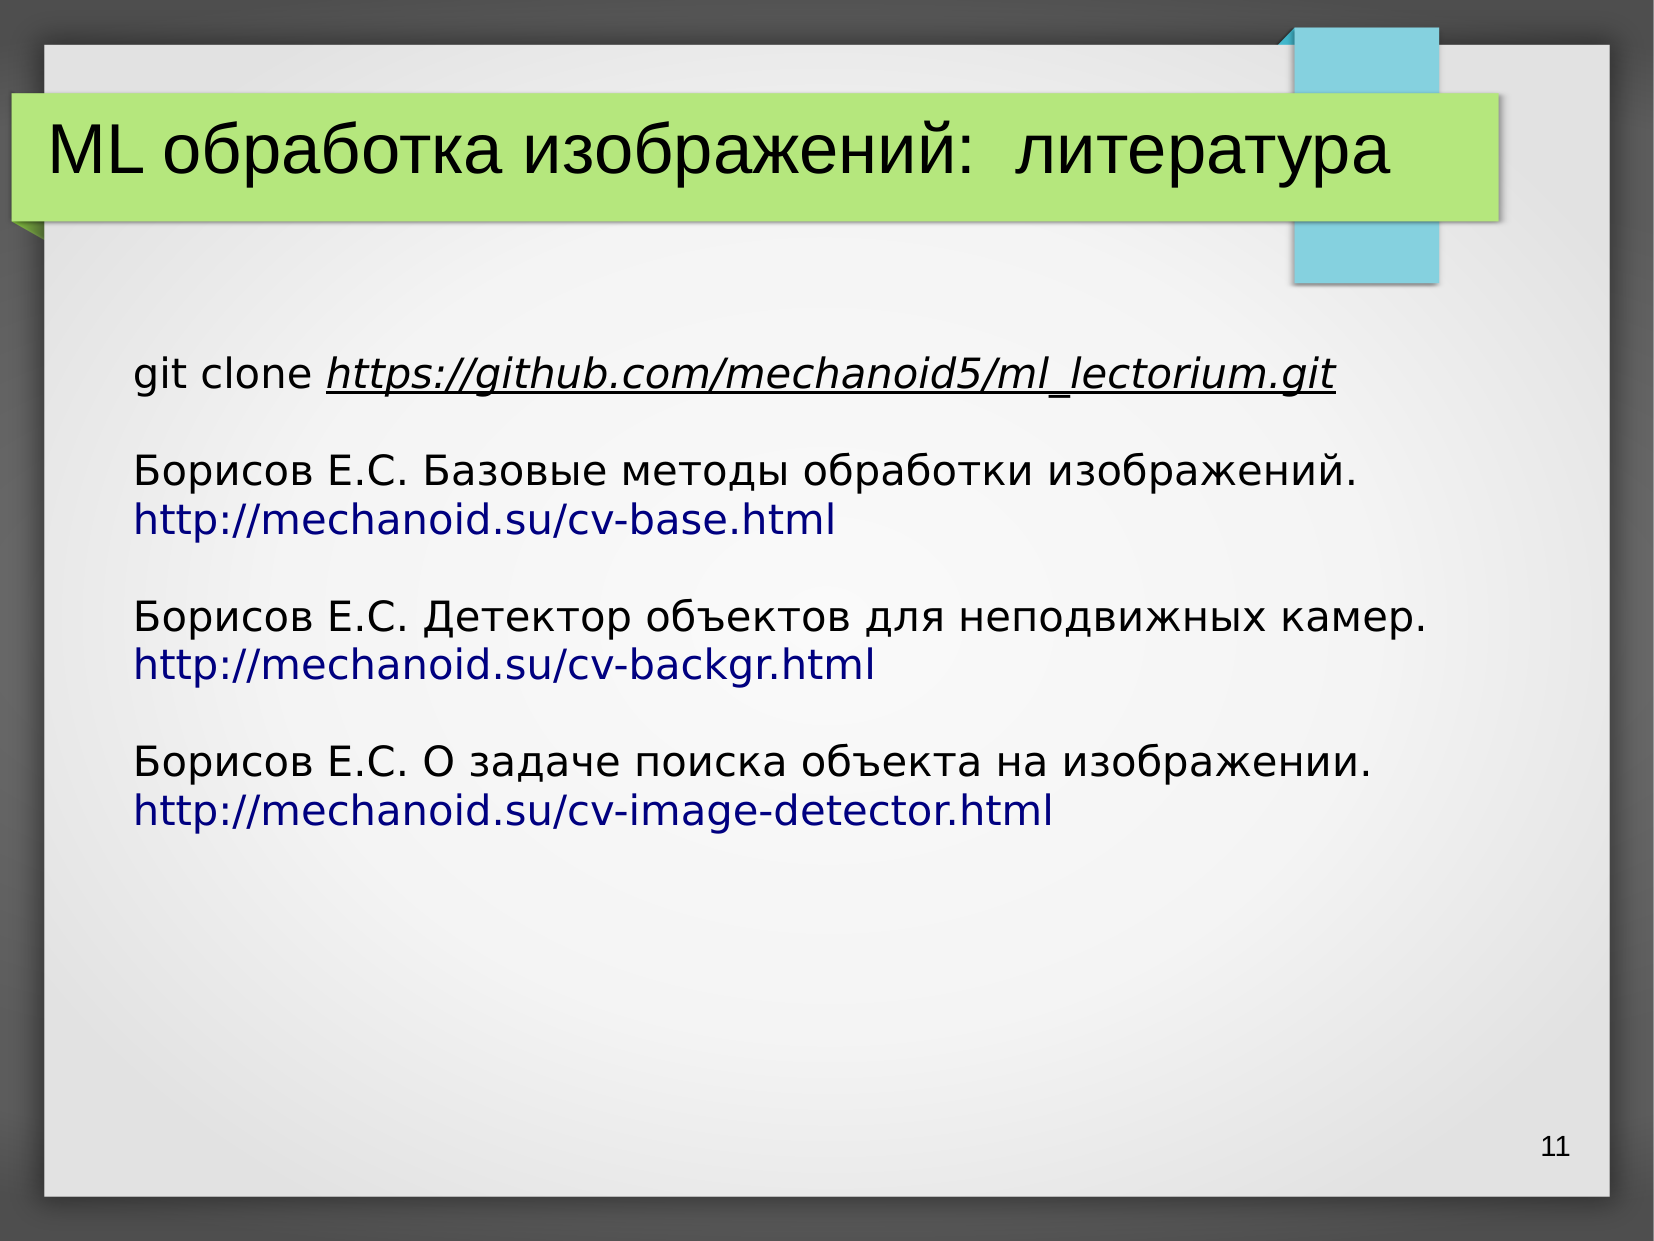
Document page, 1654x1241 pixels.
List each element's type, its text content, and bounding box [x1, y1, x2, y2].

title ML обработка изображений: литература [47, 96, 1536, 201]
text_box git clone https://github.com/mechanoid5/ml_lectorium.git Борисов Е.С. Базовые методы обработки изображений. http://mechanoid.su/cv-base.html Борисов Е.С. Детектор объектов для неподвижных камер. http://mechanoid.su/cv-backgr.html Борисов Е.С. О задаче поиска объекта на изображении. http://mechanoid.su/cv-image-detector.html [118, 342, 1595, 1080]
picture [0, 0, 1654, 1241]
